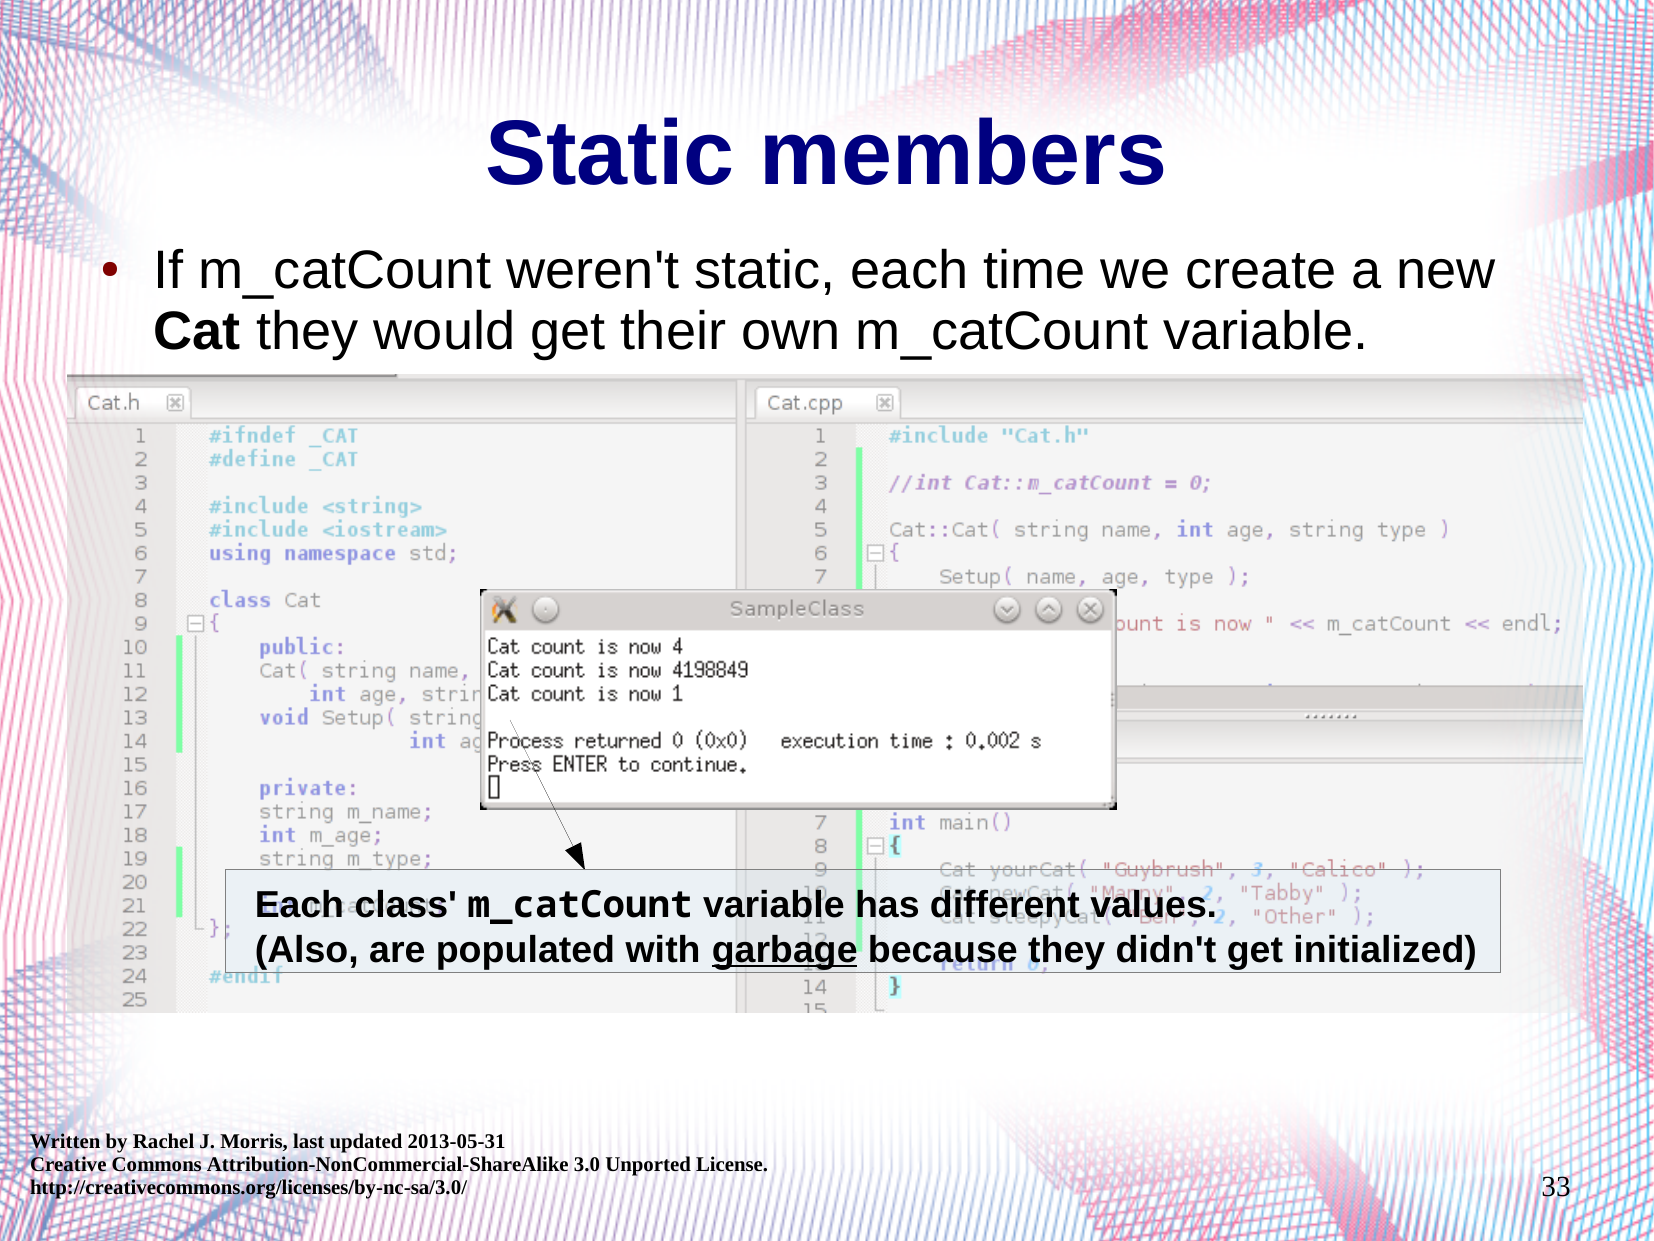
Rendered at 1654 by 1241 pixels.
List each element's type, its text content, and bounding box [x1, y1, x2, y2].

text_box Each class' m_catCount variable has different values. (Also, are populated with garbage because they didn't get initialized) [240, 870, 1546, 973]
text_box [225, 869, 1501, 973]
picture [0, 0, 1654, 1241]
list If m_catCount weren't static, each time we create a new Cat they would get their own m_catCount variable. [82, 240, 1571, 391]
title Static members [82, 49, 1571, 240]
